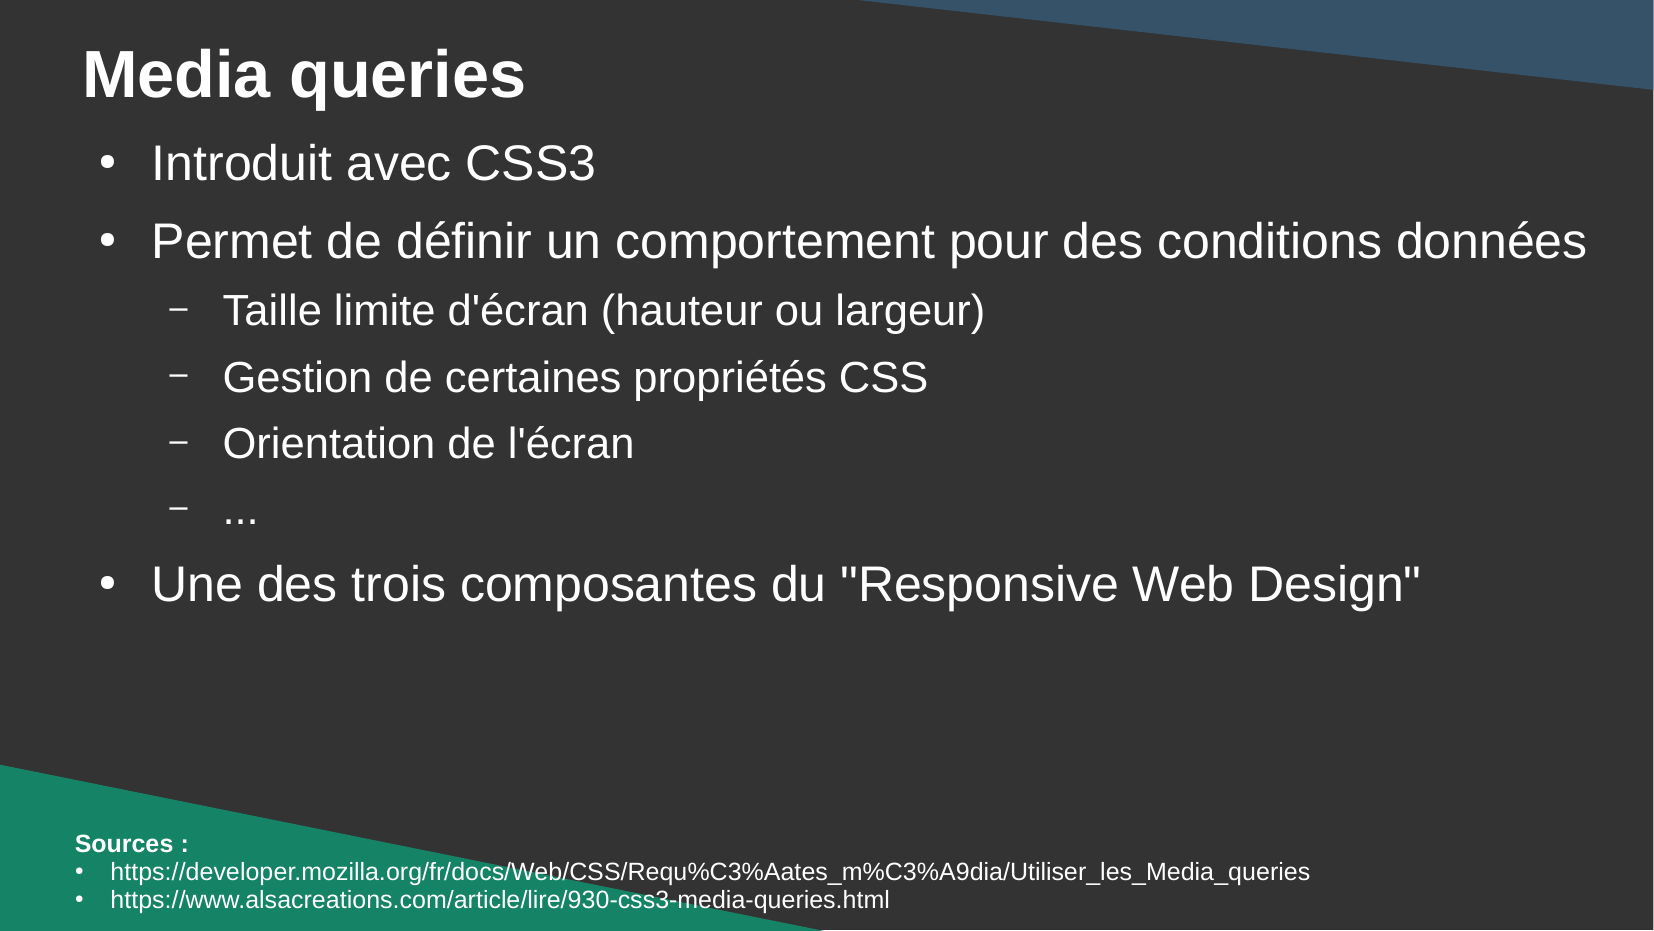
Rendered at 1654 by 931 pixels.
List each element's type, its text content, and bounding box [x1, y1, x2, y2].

text_box [0, 764, 285, 931]
text_box [857, 0, 1654, 90]
title Media queries [82, 37, 1571, 122]
text_box Sources : https://developer.mozilla.org/fr/docs/Web/CSS/Requ%C3%Aates_m%C3%A9dia/Utiliser_les_Media_queries https://www.alsacreations.com/article/lire/930-css3-media-queries.html [60, 822, 1546, 931]
list Introduit avec CSS3 Permet de définir un comportement pour des conditions données Taille limite d'écran (hauteur ou largeur) Gestion de certaines propriétés CSS Orientation de l'écran ... Une des trois composantes du "Responsive Web Design" [80, 135, 1605, 697]
